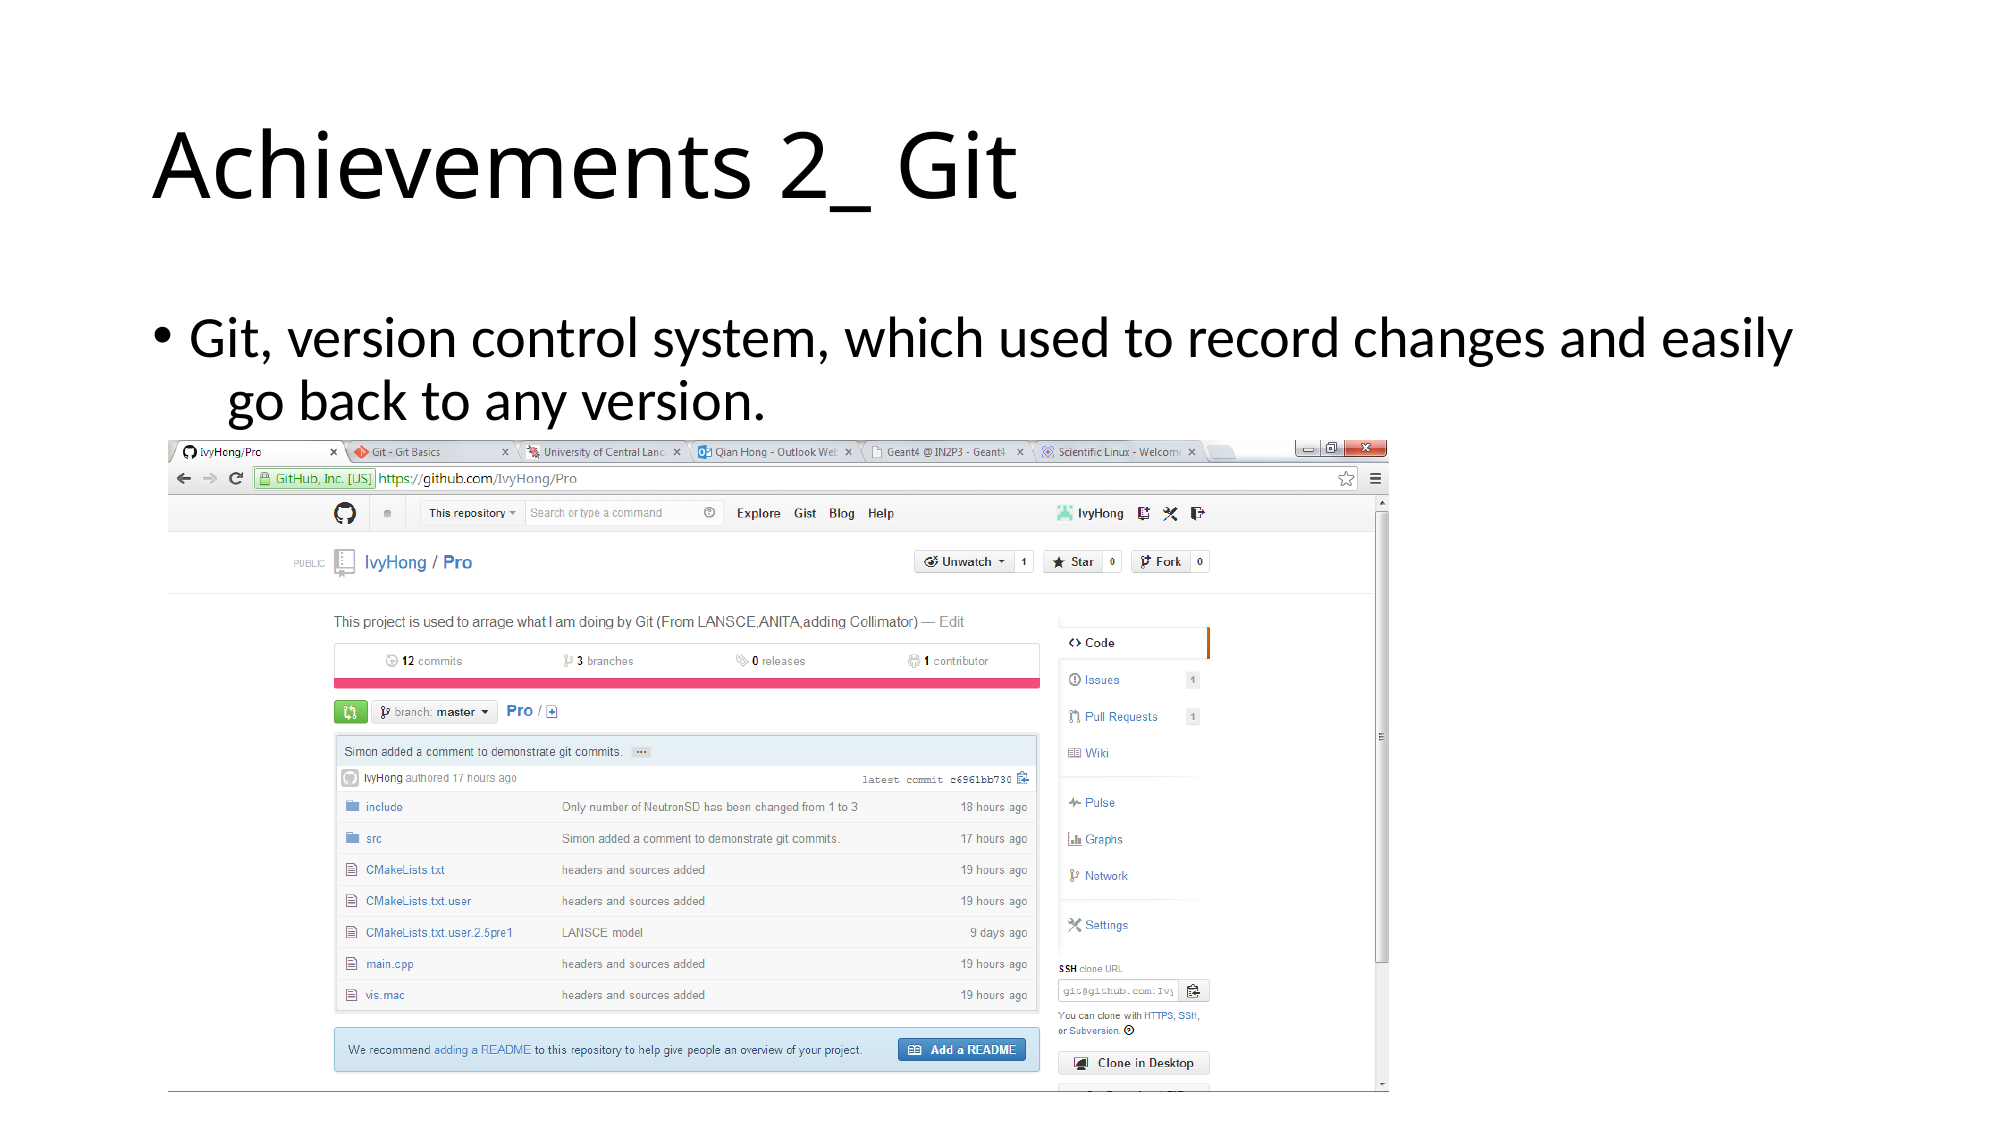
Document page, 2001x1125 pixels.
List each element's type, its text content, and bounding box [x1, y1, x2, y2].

picture [168, 441, 1389, 1092]
list Git, version control system, which used to record changes and easily go back to any version. [137, 299, 1863, 1014]
title Achievements 2_ Git [137, 59, 1863, 278]
